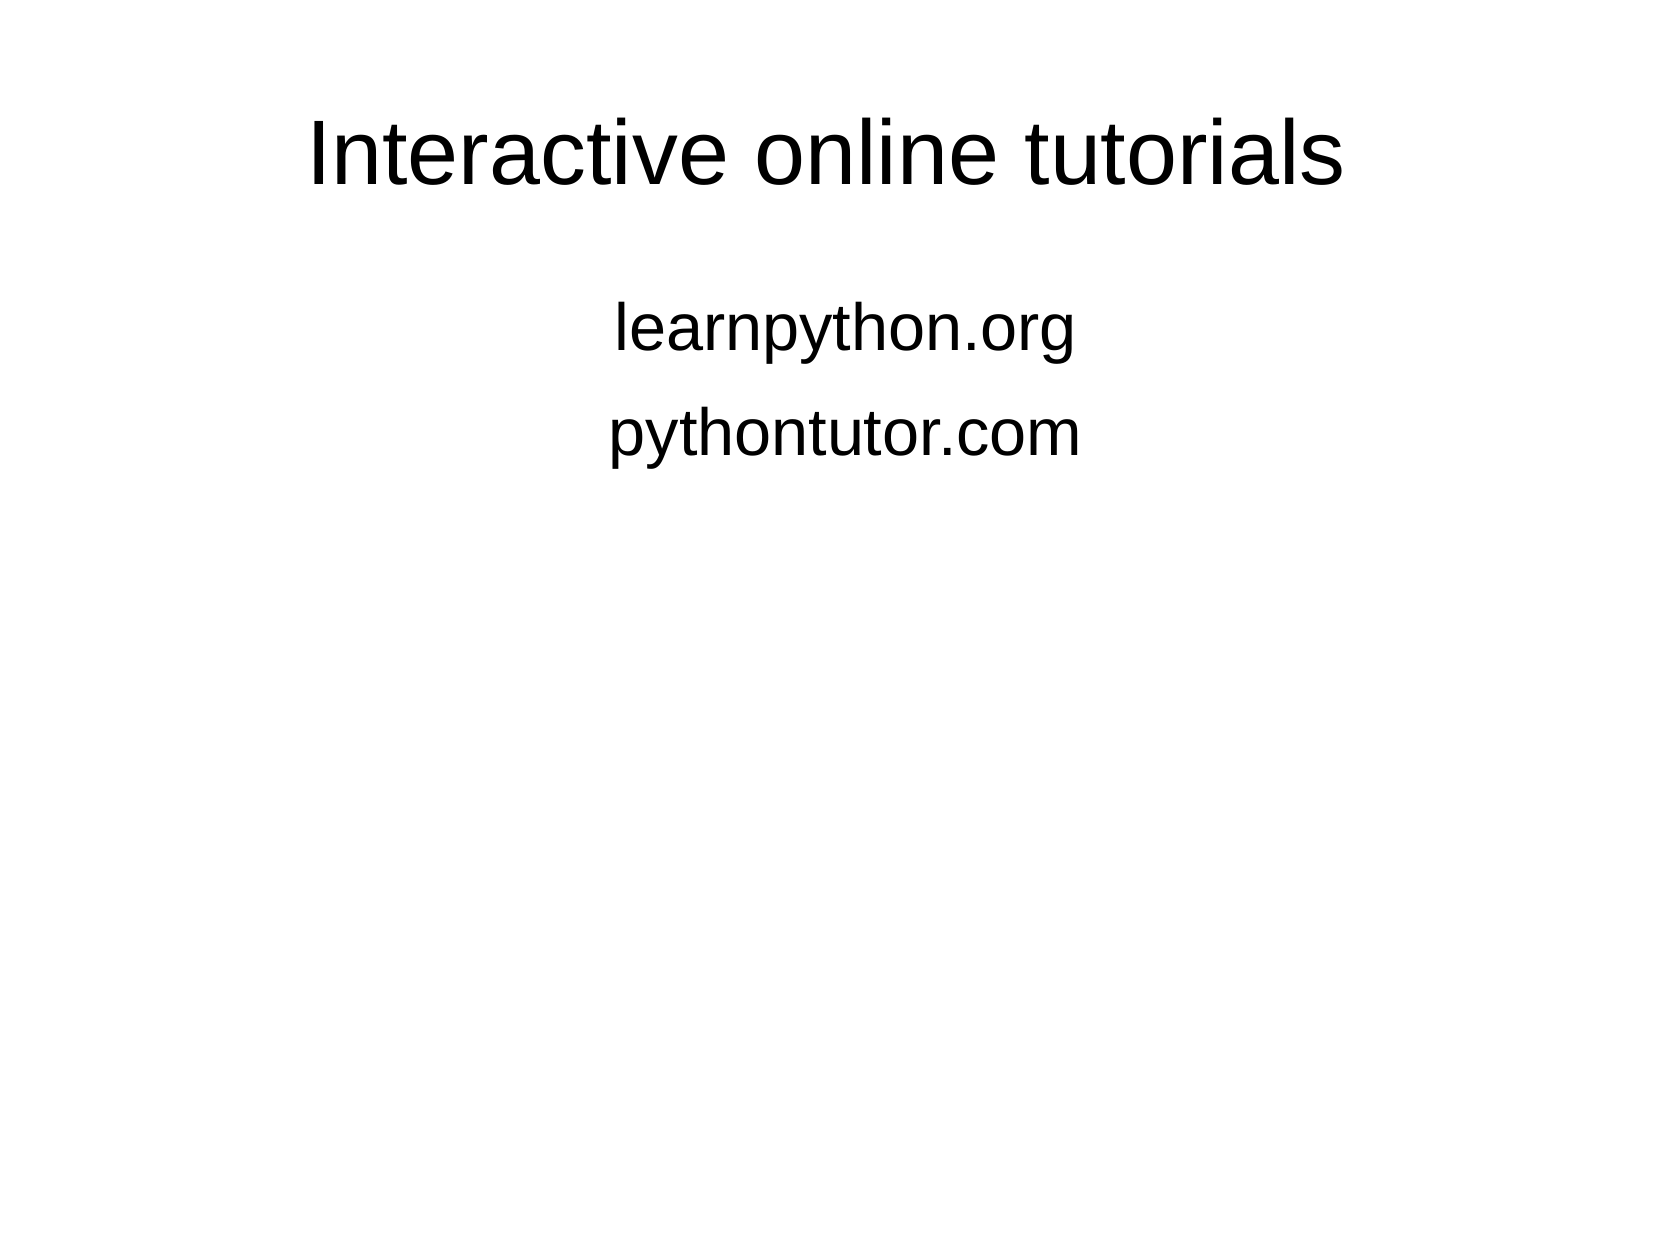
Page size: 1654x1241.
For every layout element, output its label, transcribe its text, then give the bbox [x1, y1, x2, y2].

list learnpython.org pythontutor.com [82, 290, 1538, 1010]
title Interactive online tutorials [82, 49, 1571, 257]
